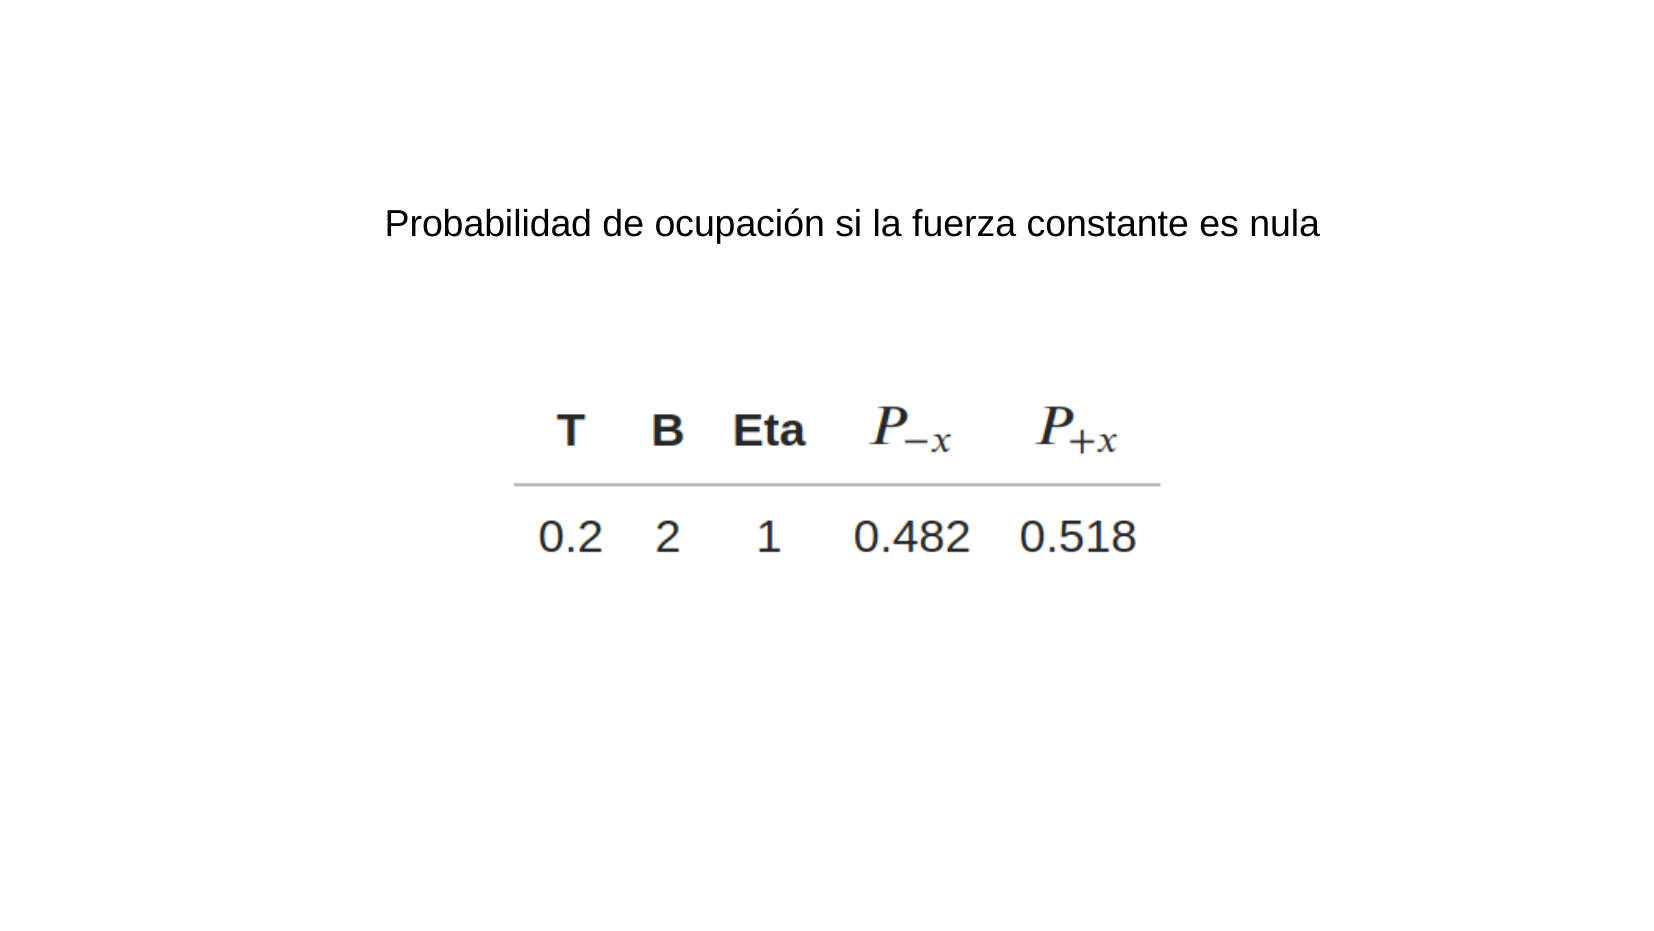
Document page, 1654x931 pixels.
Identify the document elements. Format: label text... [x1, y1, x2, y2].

picture [497, 374, 1186, 586]
text_box Probabilidad de ocupación si la fuerza constante es nula [369, 195, 1336, 252]
